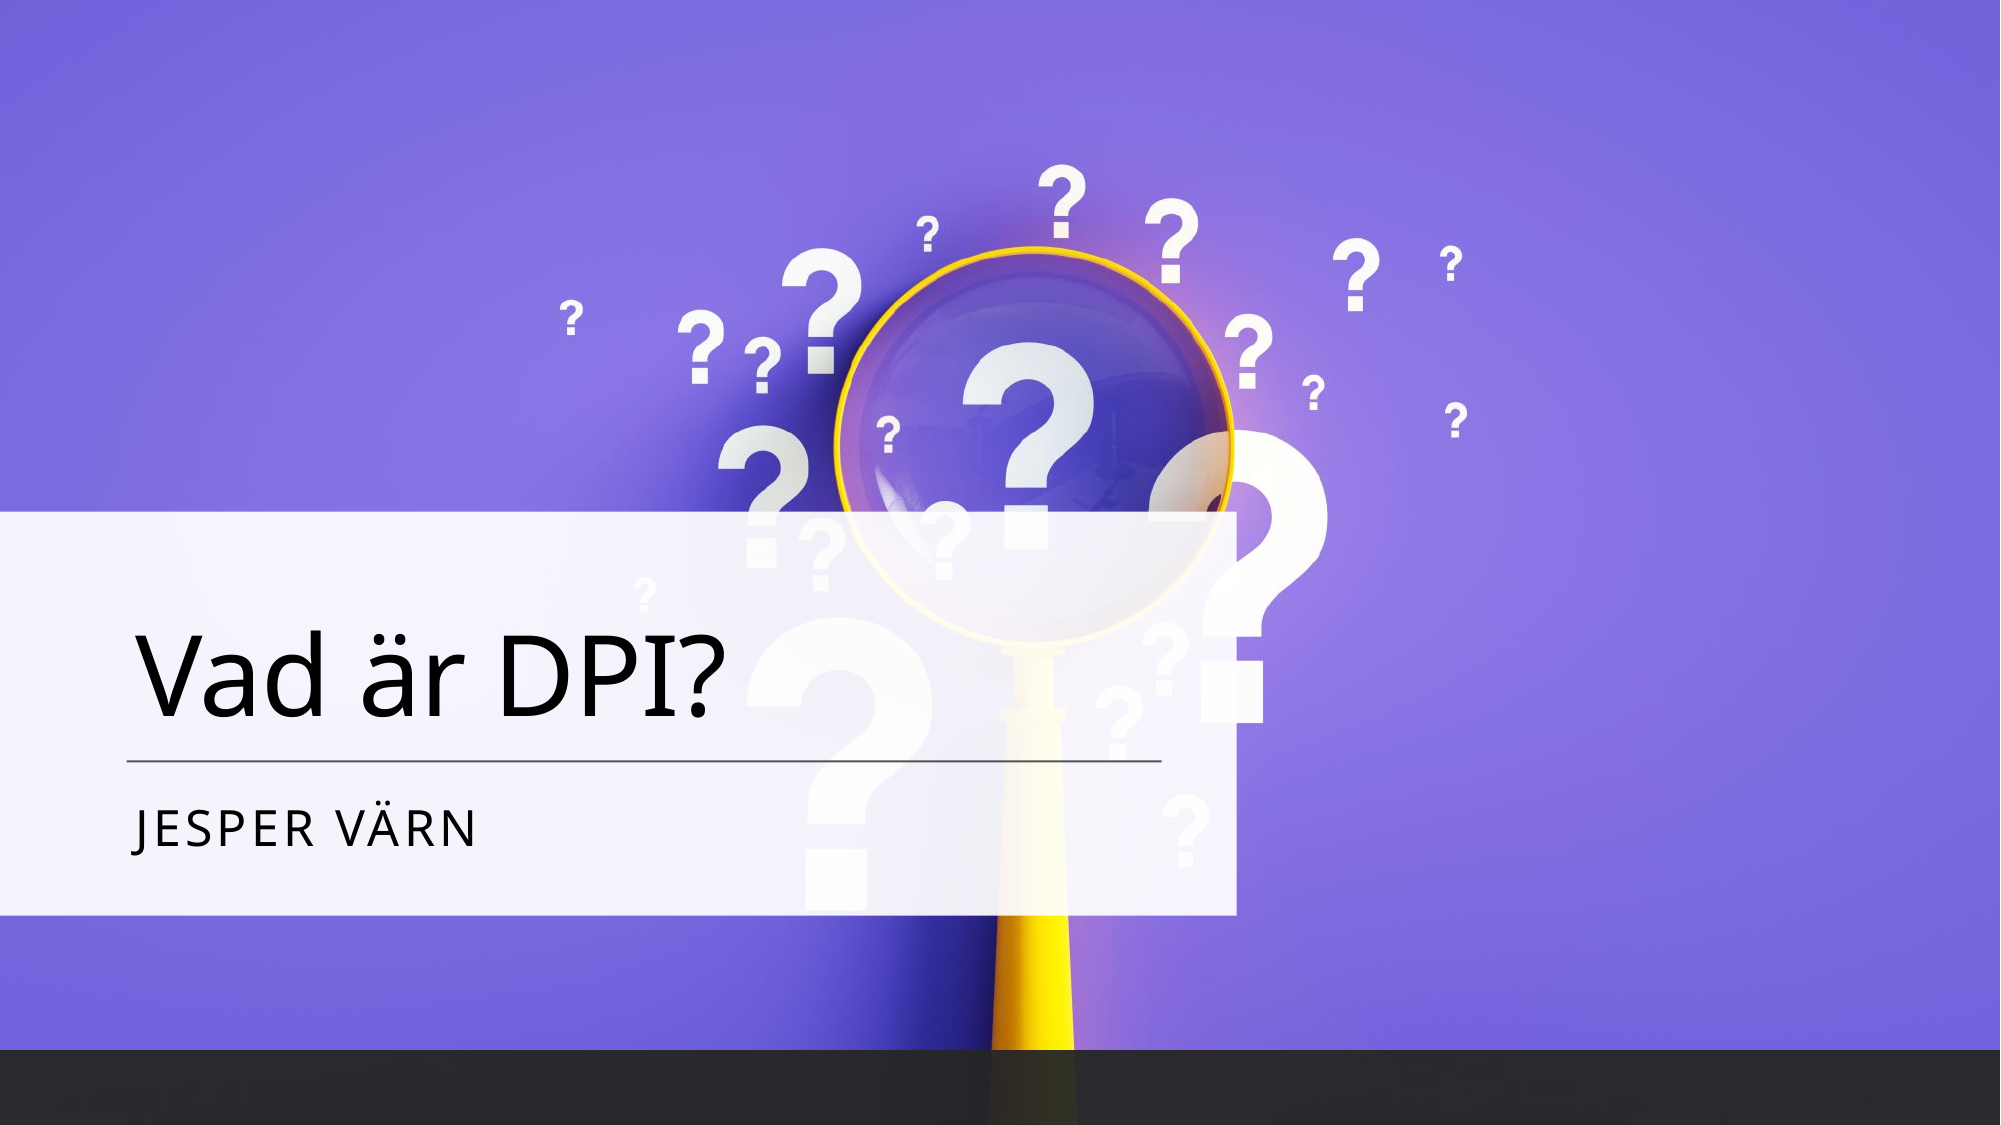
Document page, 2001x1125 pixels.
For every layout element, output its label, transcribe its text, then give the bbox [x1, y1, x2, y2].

picture [0, 0, 2000, 1050]
text_box [0, 512, 1237, 916]
subtitle Jesper Värn [120, 776, 1183, 877]
title Vad är DPI? [120, 546, 1183, 749]
text_box [0, 1050, 2000, 1125]
